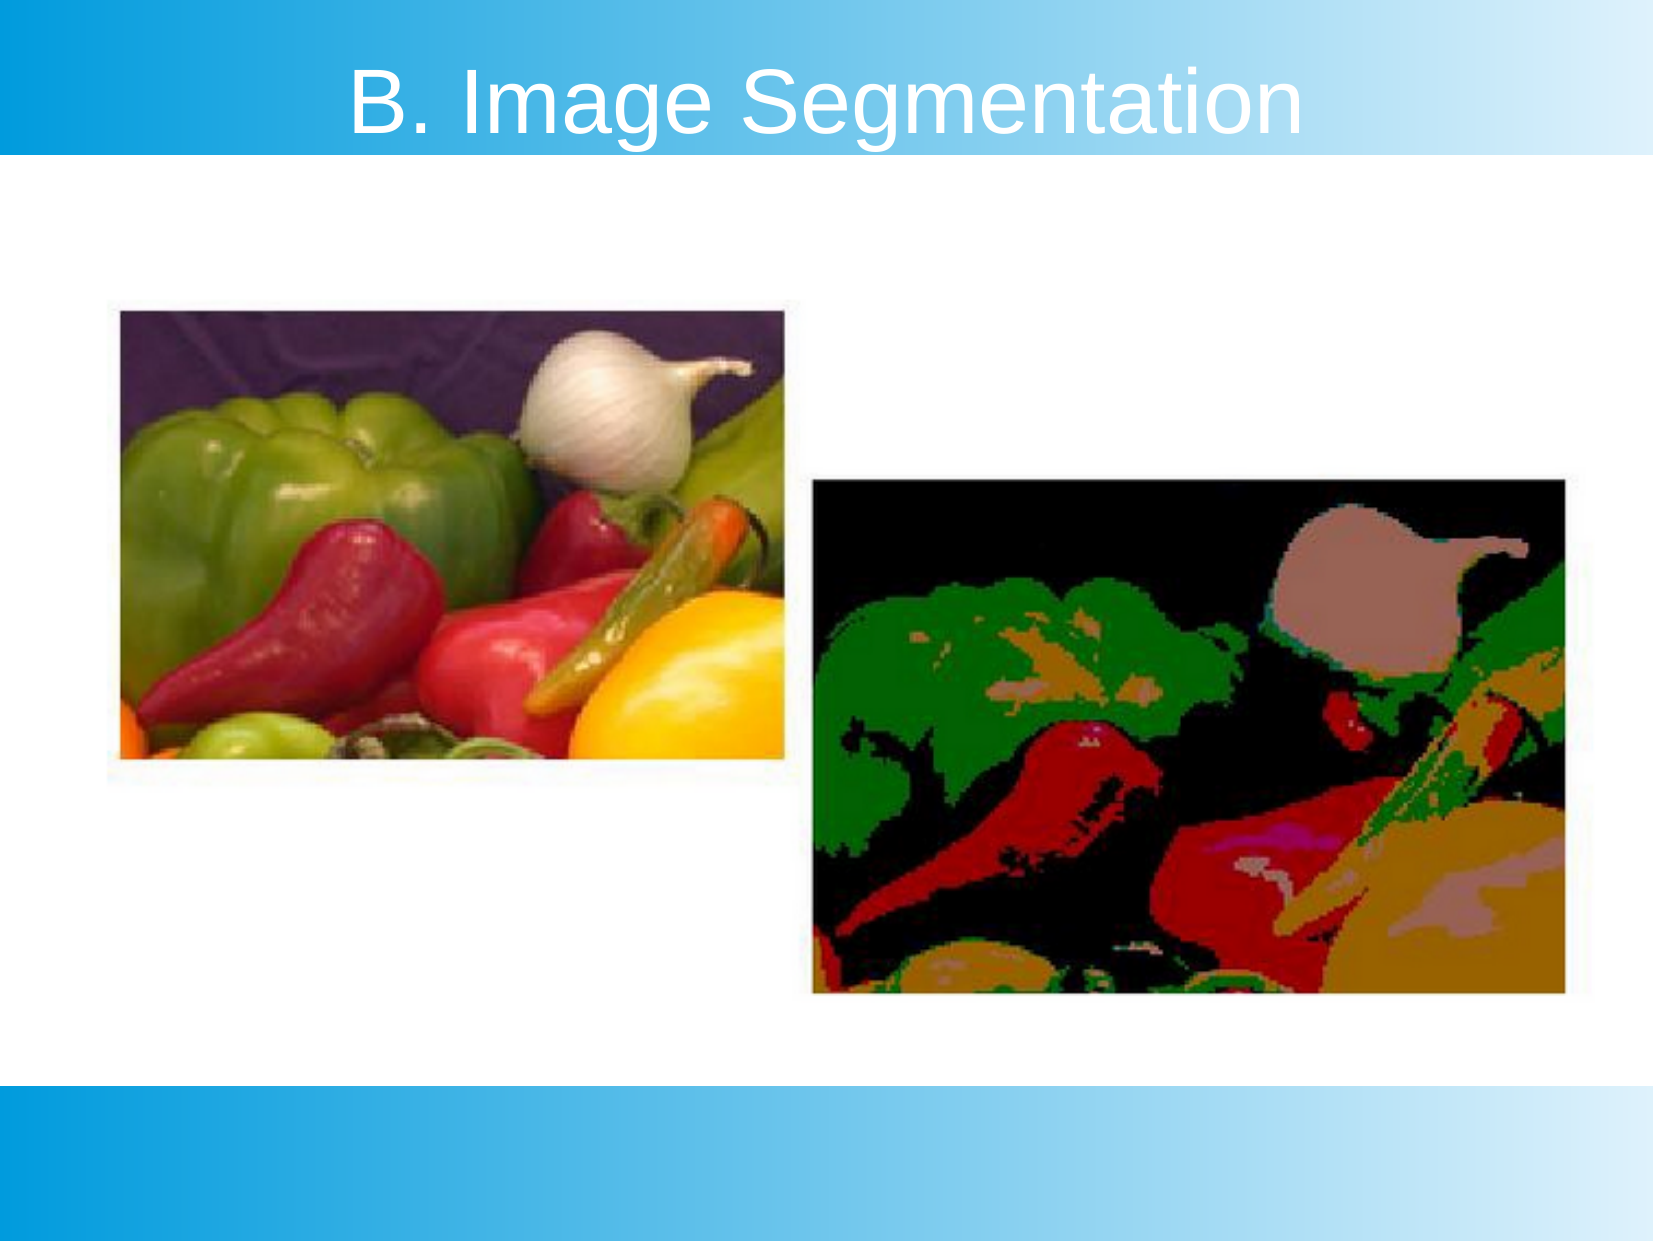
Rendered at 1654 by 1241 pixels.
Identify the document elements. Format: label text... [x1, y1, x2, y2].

picture [75, 224, 1605, 1053]
title B. Image Segmentation [82, 49, 1571, 155]
